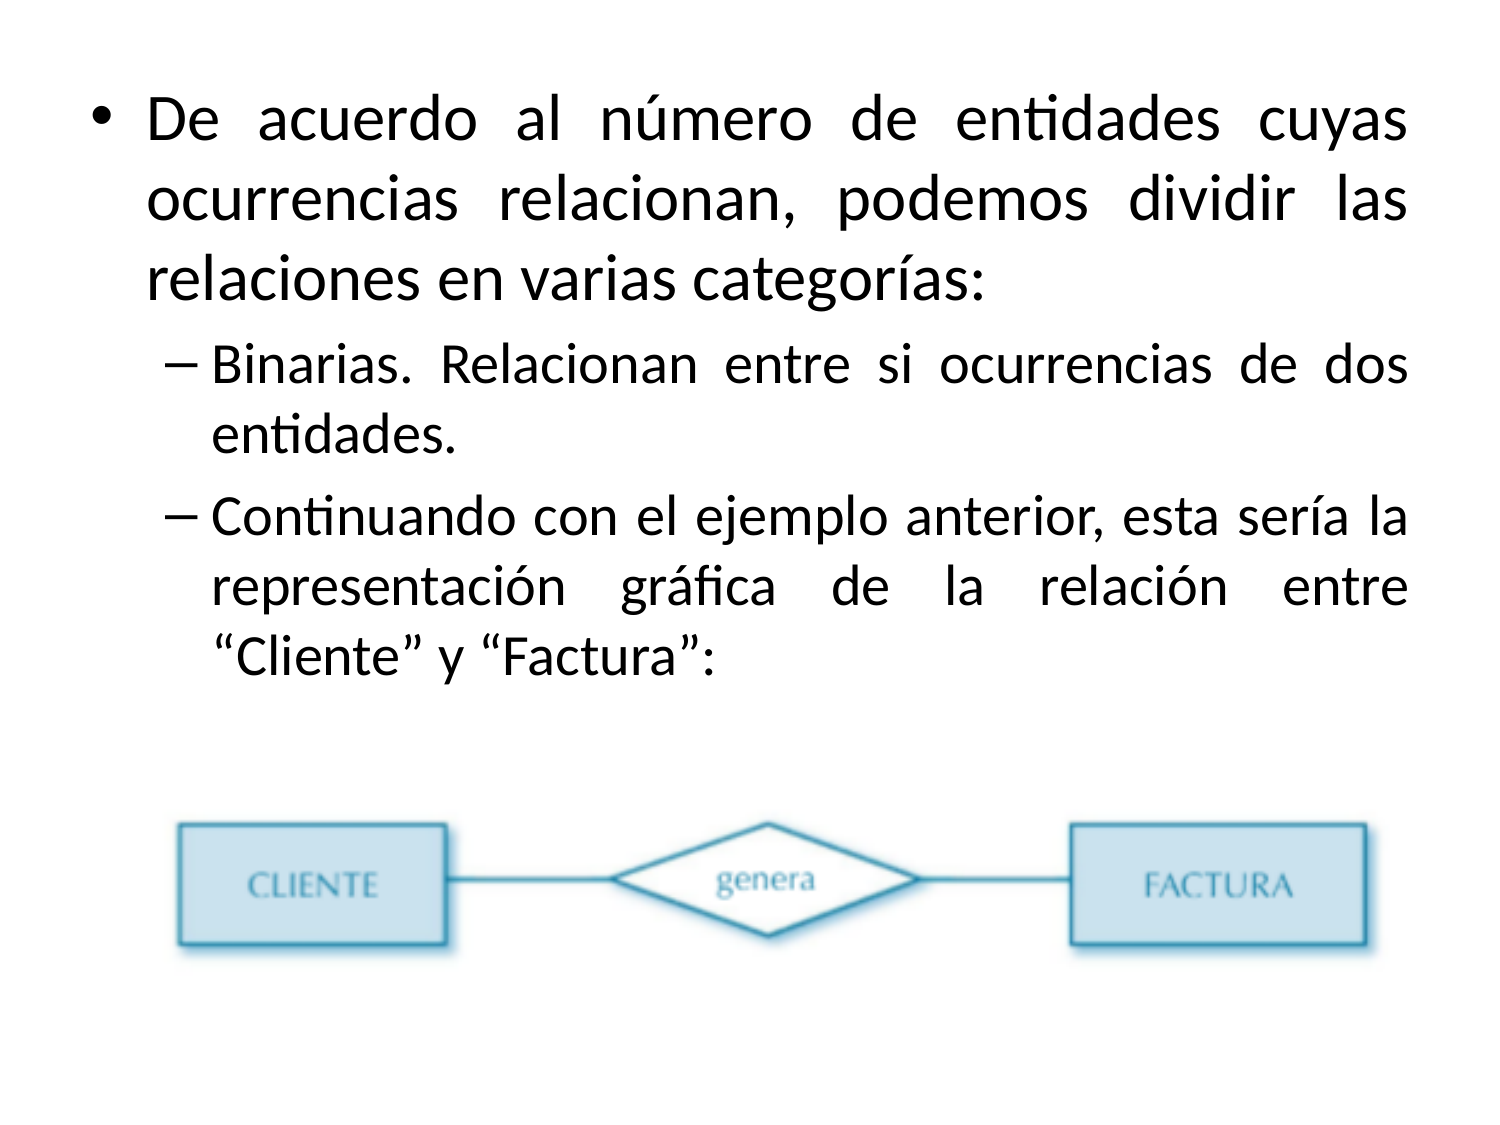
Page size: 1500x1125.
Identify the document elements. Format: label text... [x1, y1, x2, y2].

list De acuerdo al número de entidades cuyas ocurrencias relacionan, podemos dividir las relaciones en varias categorías: Binarias. Relacionan entre si ocurrencias de dos entidades. Continuando con el ejemplo anterior, esta sería la representación gráfica de la relación entre “Cliente” y “Factura”: [75, 66, 1425, 1005]
picture [159, 775, 1397, 988]
